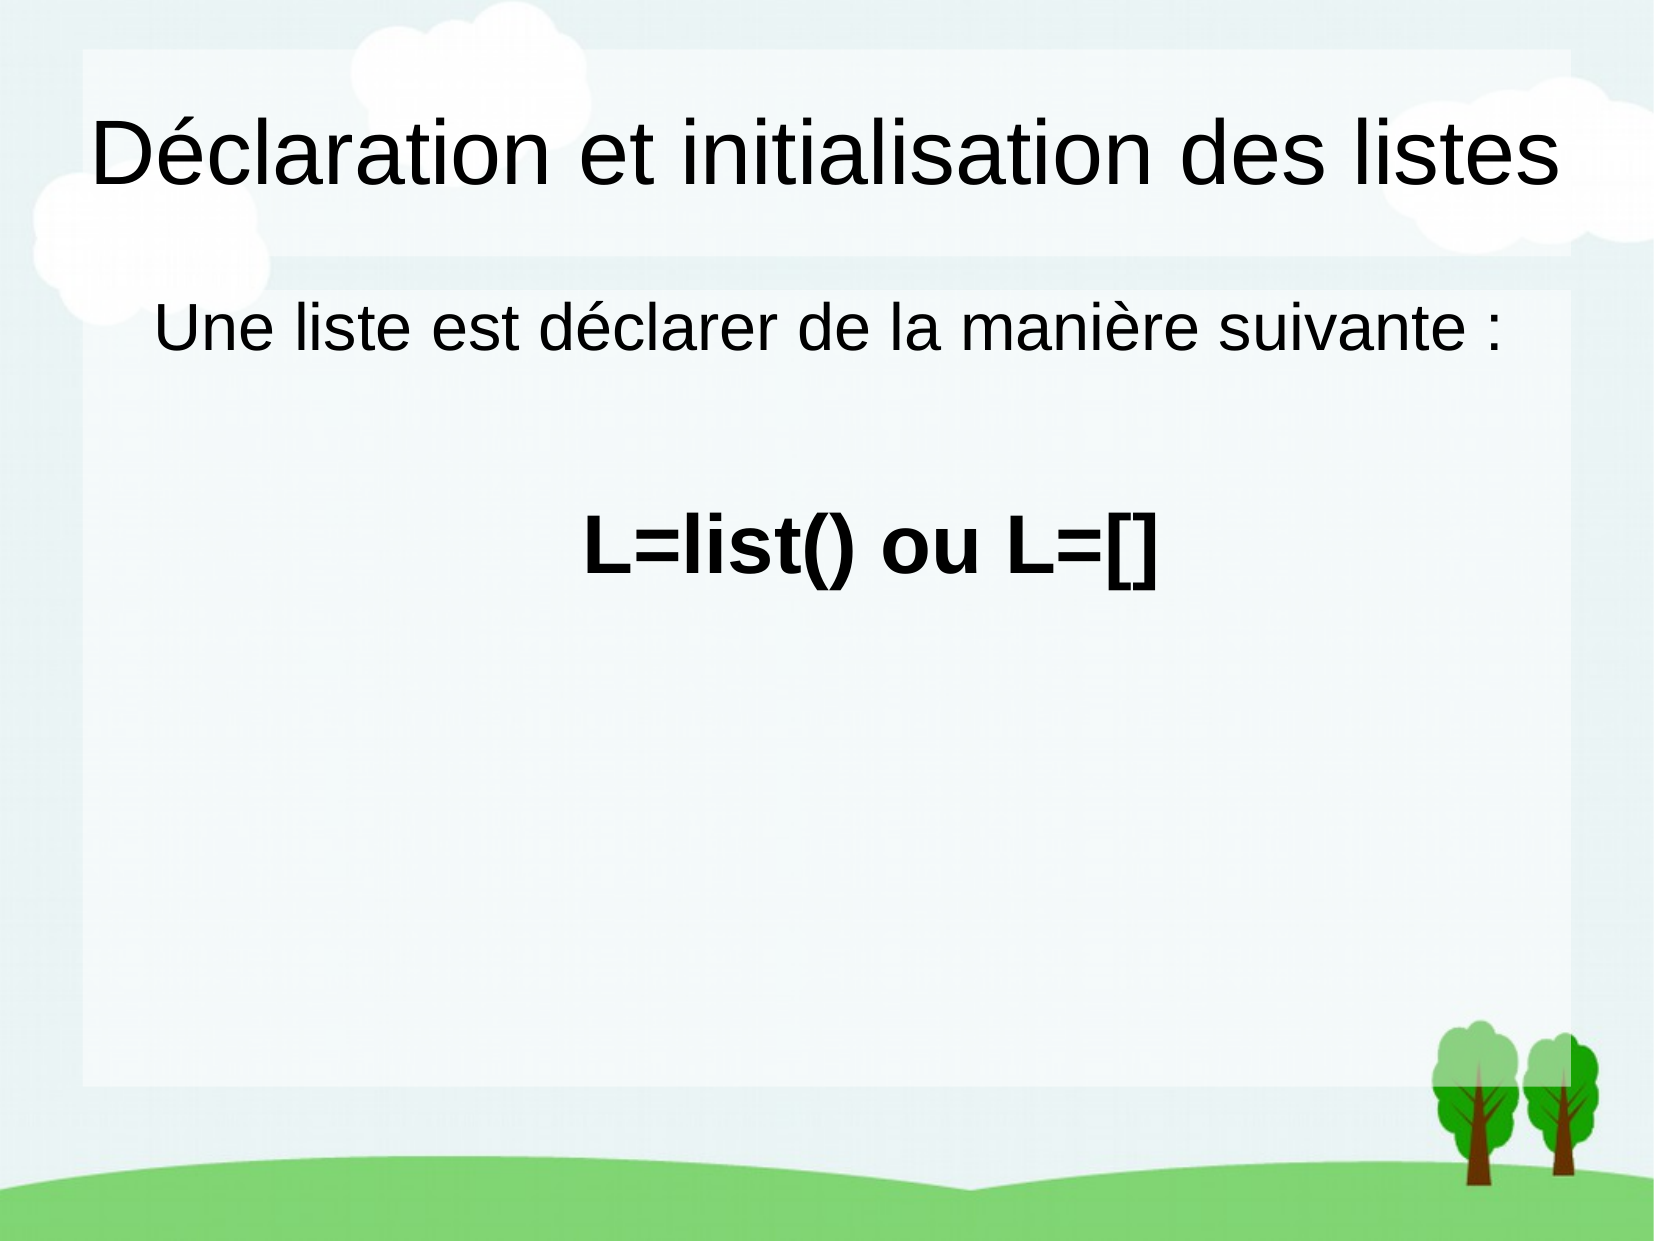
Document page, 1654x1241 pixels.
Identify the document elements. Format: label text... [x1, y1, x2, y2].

picture [0, 0, 1654, 1241]
title Déclaration et initialisation des listes [82, 49, 1571, 257]
list Une liste est déclarer de la manière suivante : L=list() ou L=[] [82, 290, 1571, 1087]
